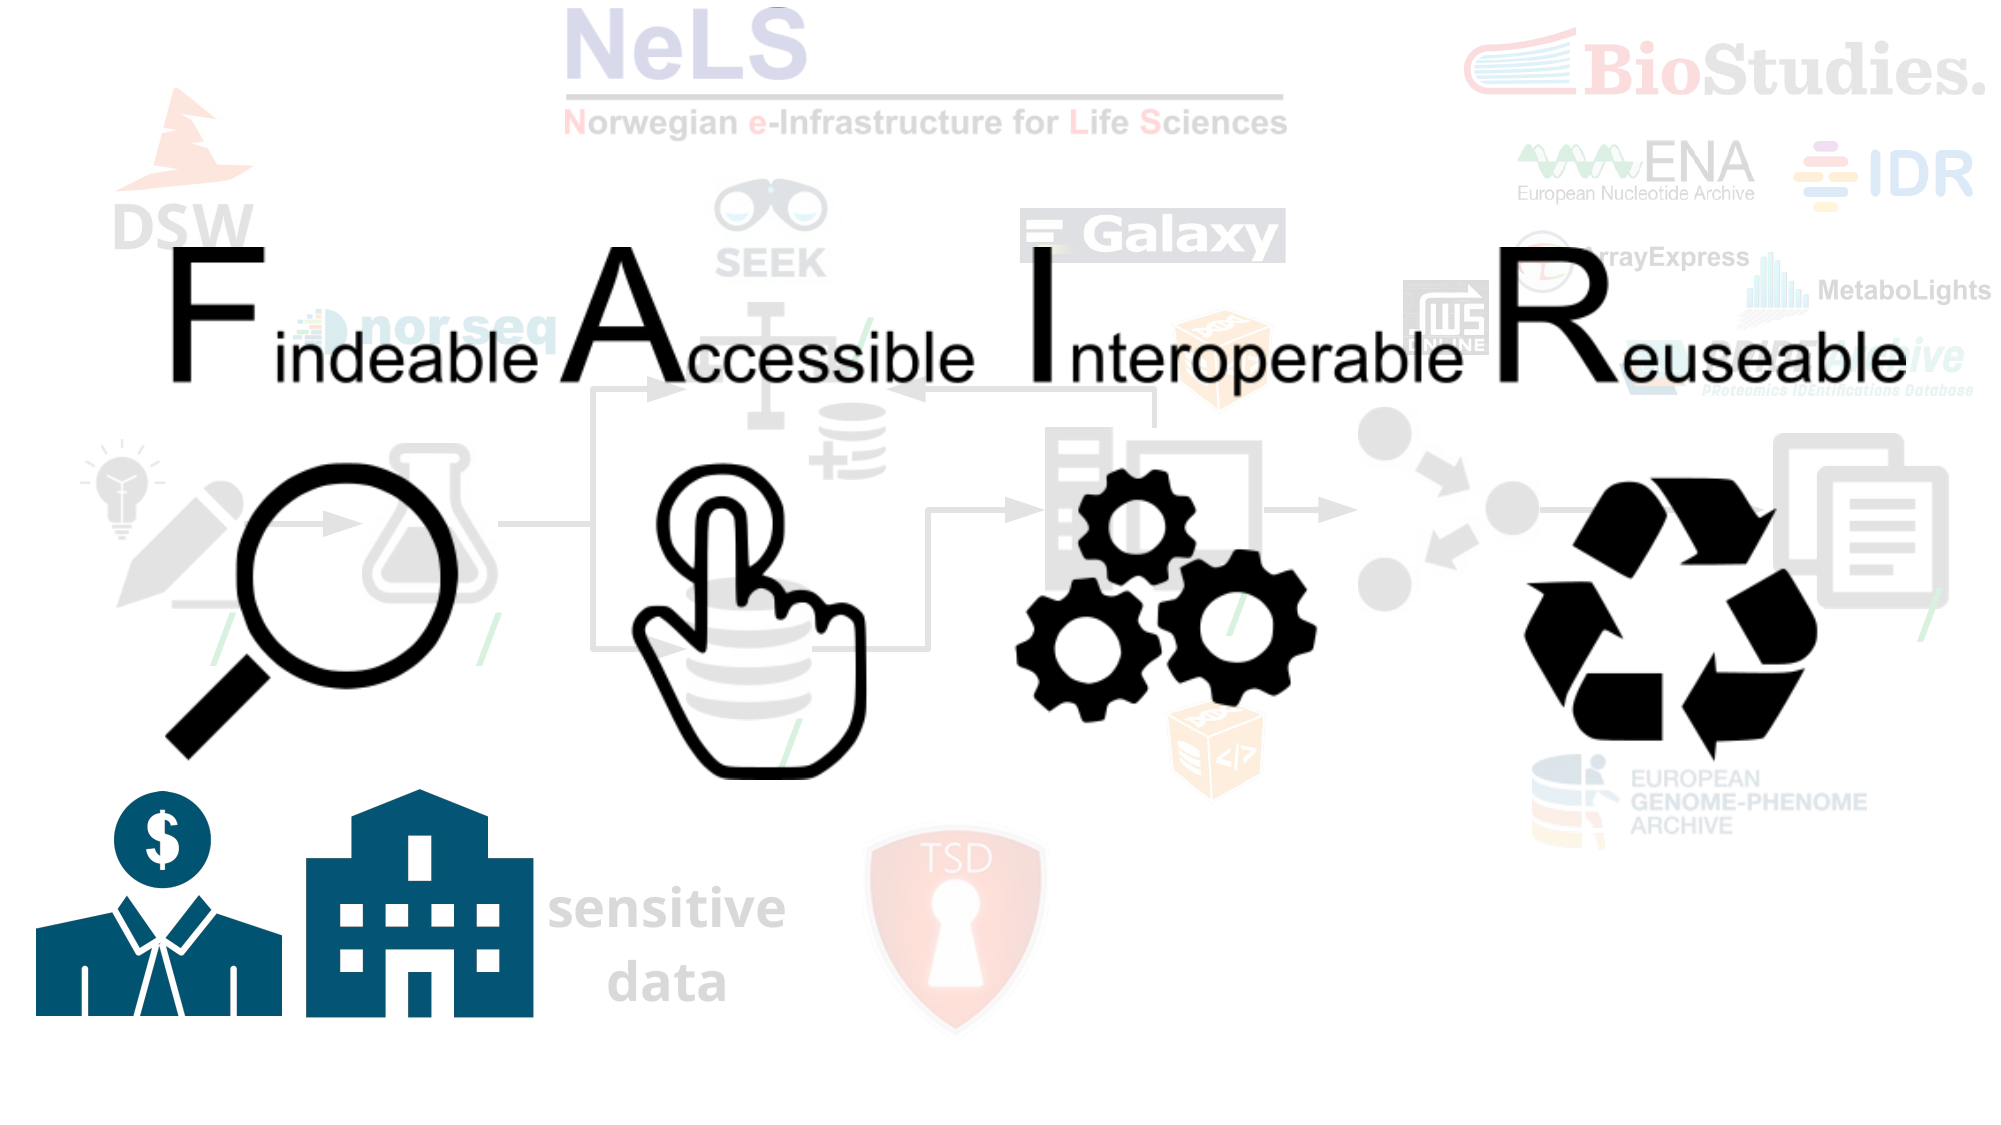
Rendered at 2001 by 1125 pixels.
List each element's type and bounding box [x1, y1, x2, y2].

picture [165, 247, 1906, 1040]
picture [231, 966, 236, 1016]
picture [36, 791, 282, 1016]
picture [147, 810, 178, 870]
picture [82, 966, 88, 1016]
text_box [0, 7, 2000, 1118]
